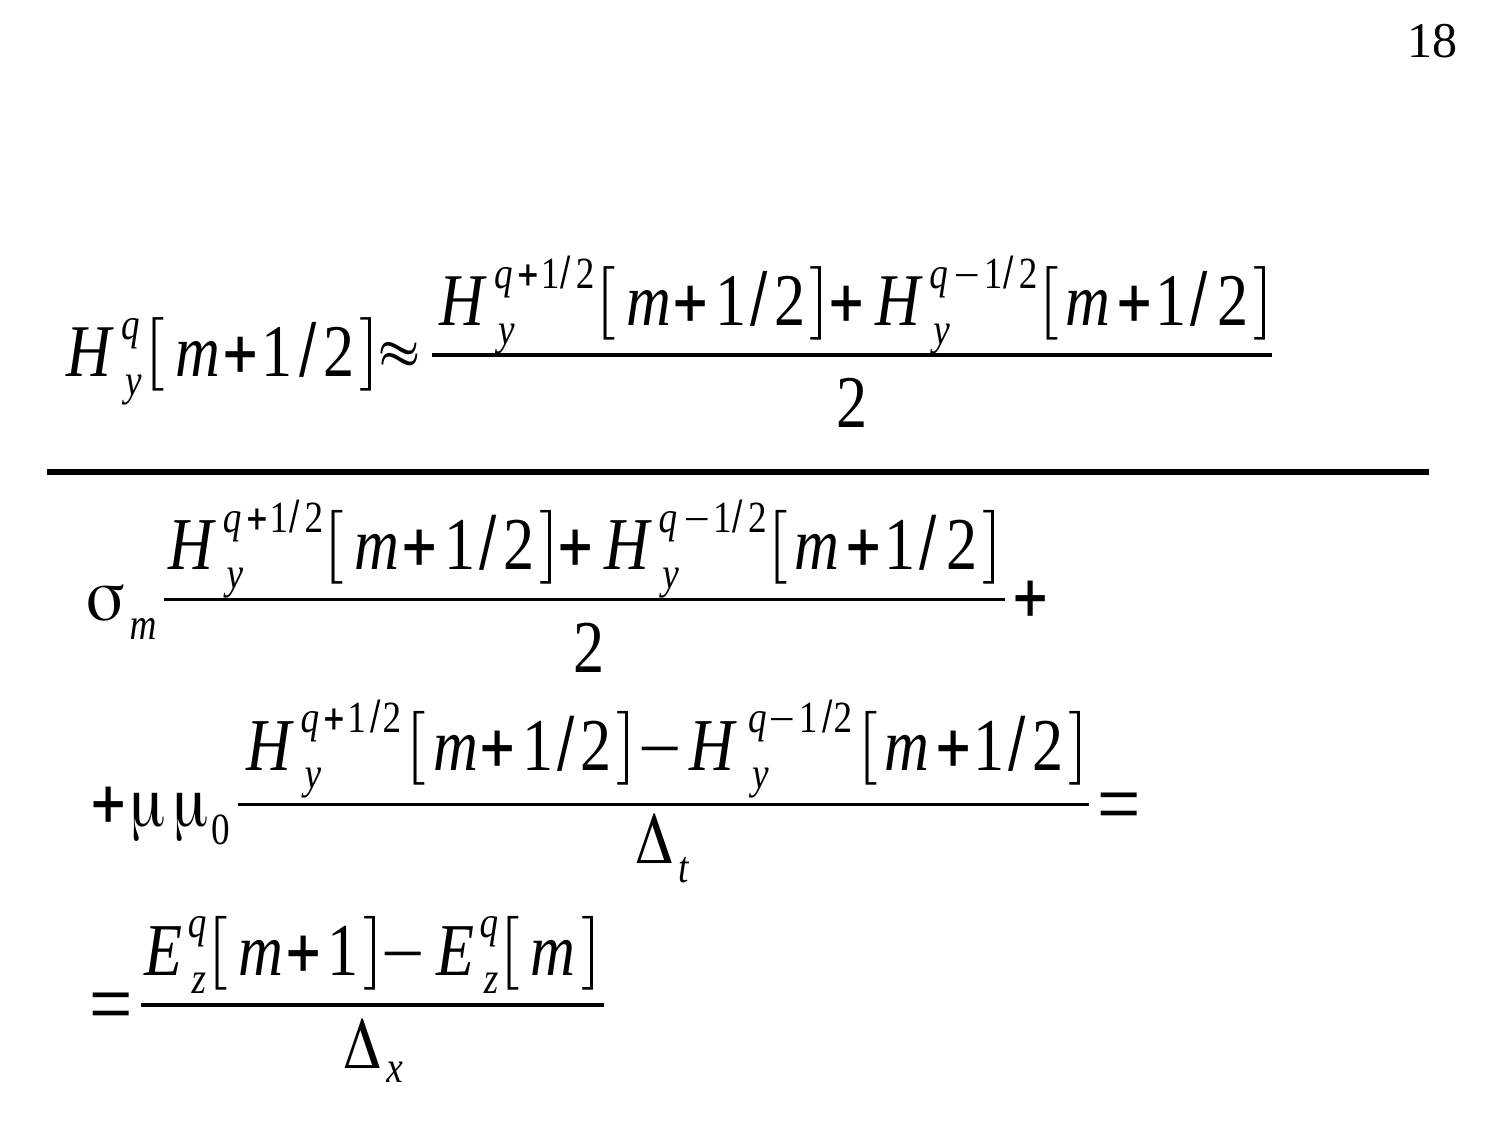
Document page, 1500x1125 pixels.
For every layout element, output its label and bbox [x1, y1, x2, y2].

chart [47, 246, 1289, 447]
chart [71, 490, 1160, 1095]
